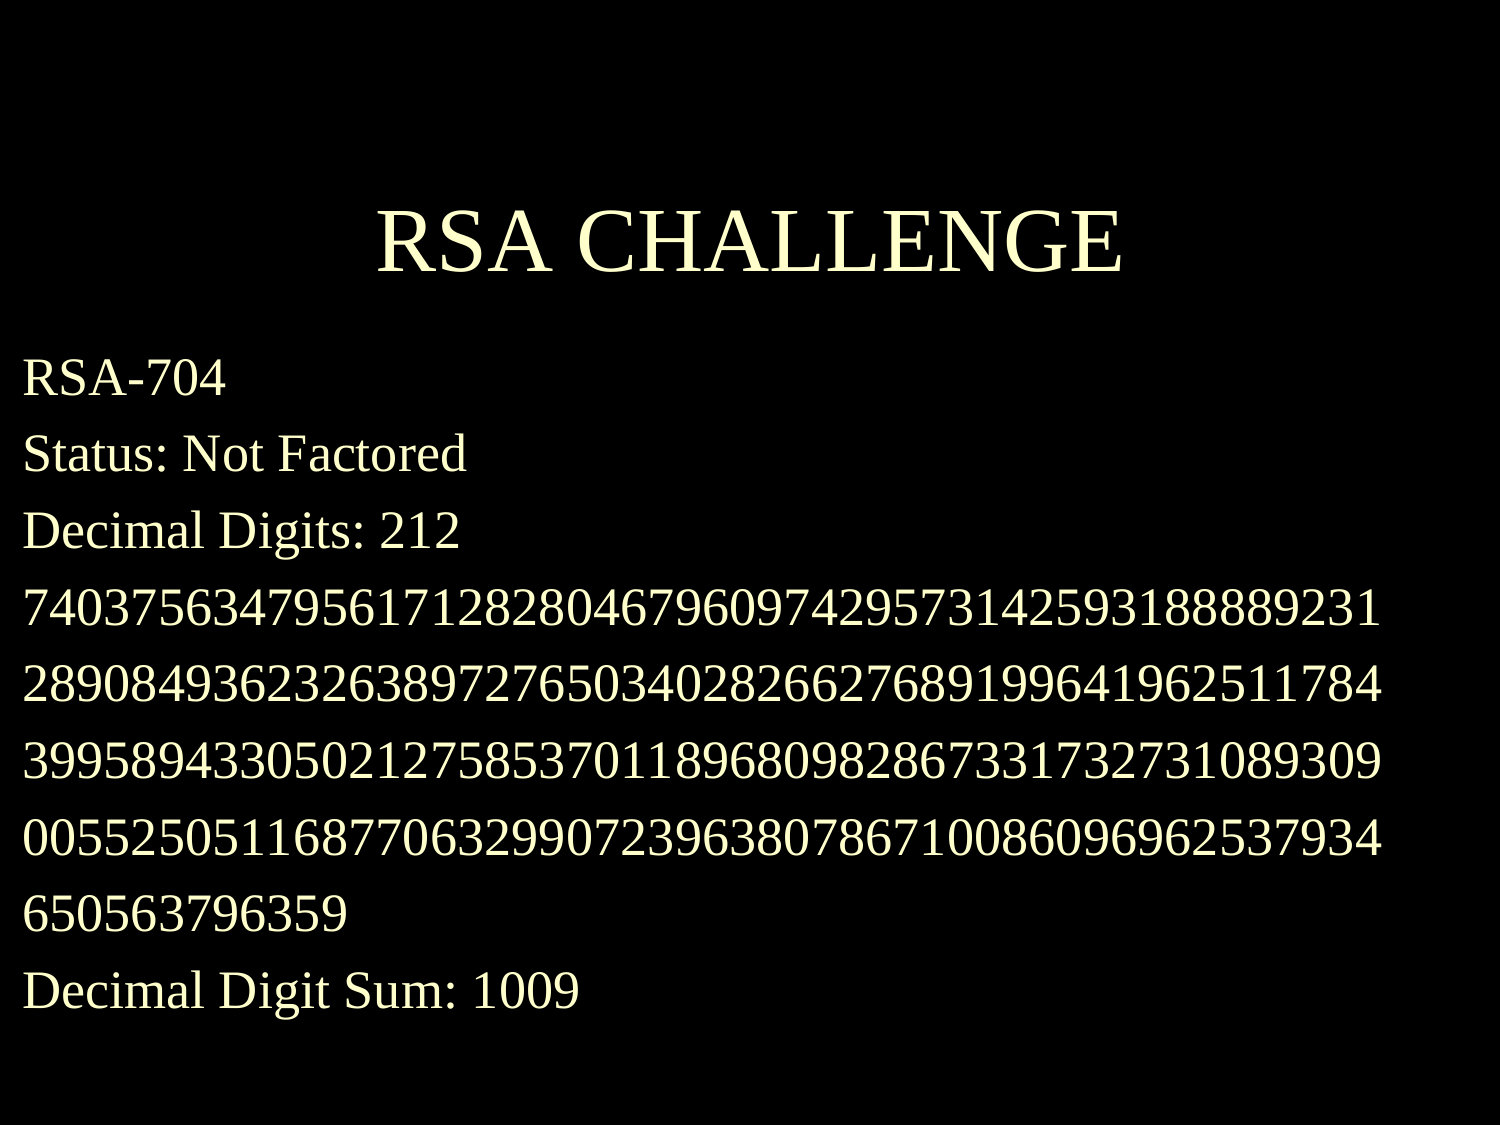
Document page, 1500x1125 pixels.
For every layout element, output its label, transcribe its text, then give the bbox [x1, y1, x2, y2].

list RSA-704 Status: Not Factored Decimal Digits: 212 74037563479561712828046796097429573142593188889231 28908493623263897276503402826627689199641962511784 39958943305021275853701189680982867331732731089309 00552505116877063299072396380786710086096962537934 650563796359 Decimal Digit Sum: 1009 [22, 347, 1482, 1021]
title RSA CHALLENGE [22, 145, 1480, 336]
